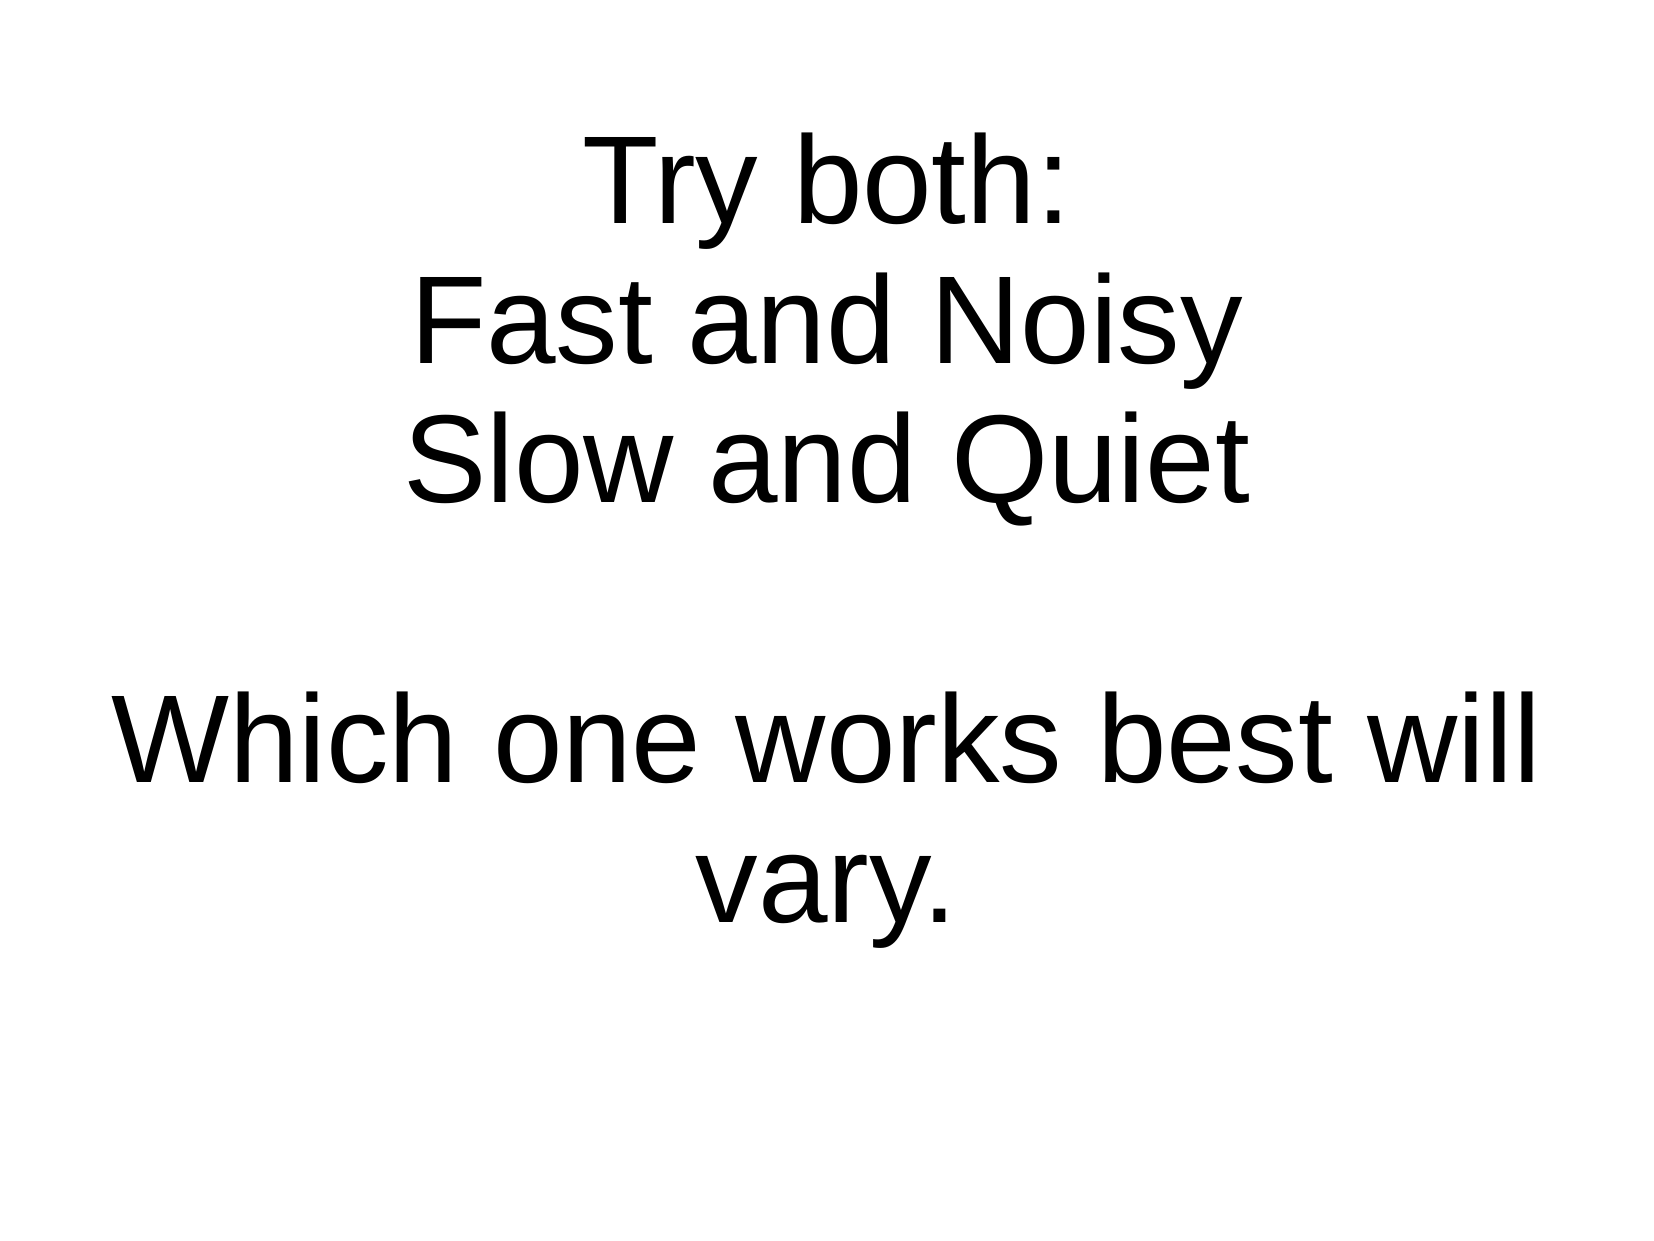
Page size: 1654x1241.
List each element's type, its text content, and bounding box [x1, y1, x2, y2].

subtitle Try both: Fast and Noisy Slow and Quiet Which one works best will vary. [0, 49, 1654, 1010]
